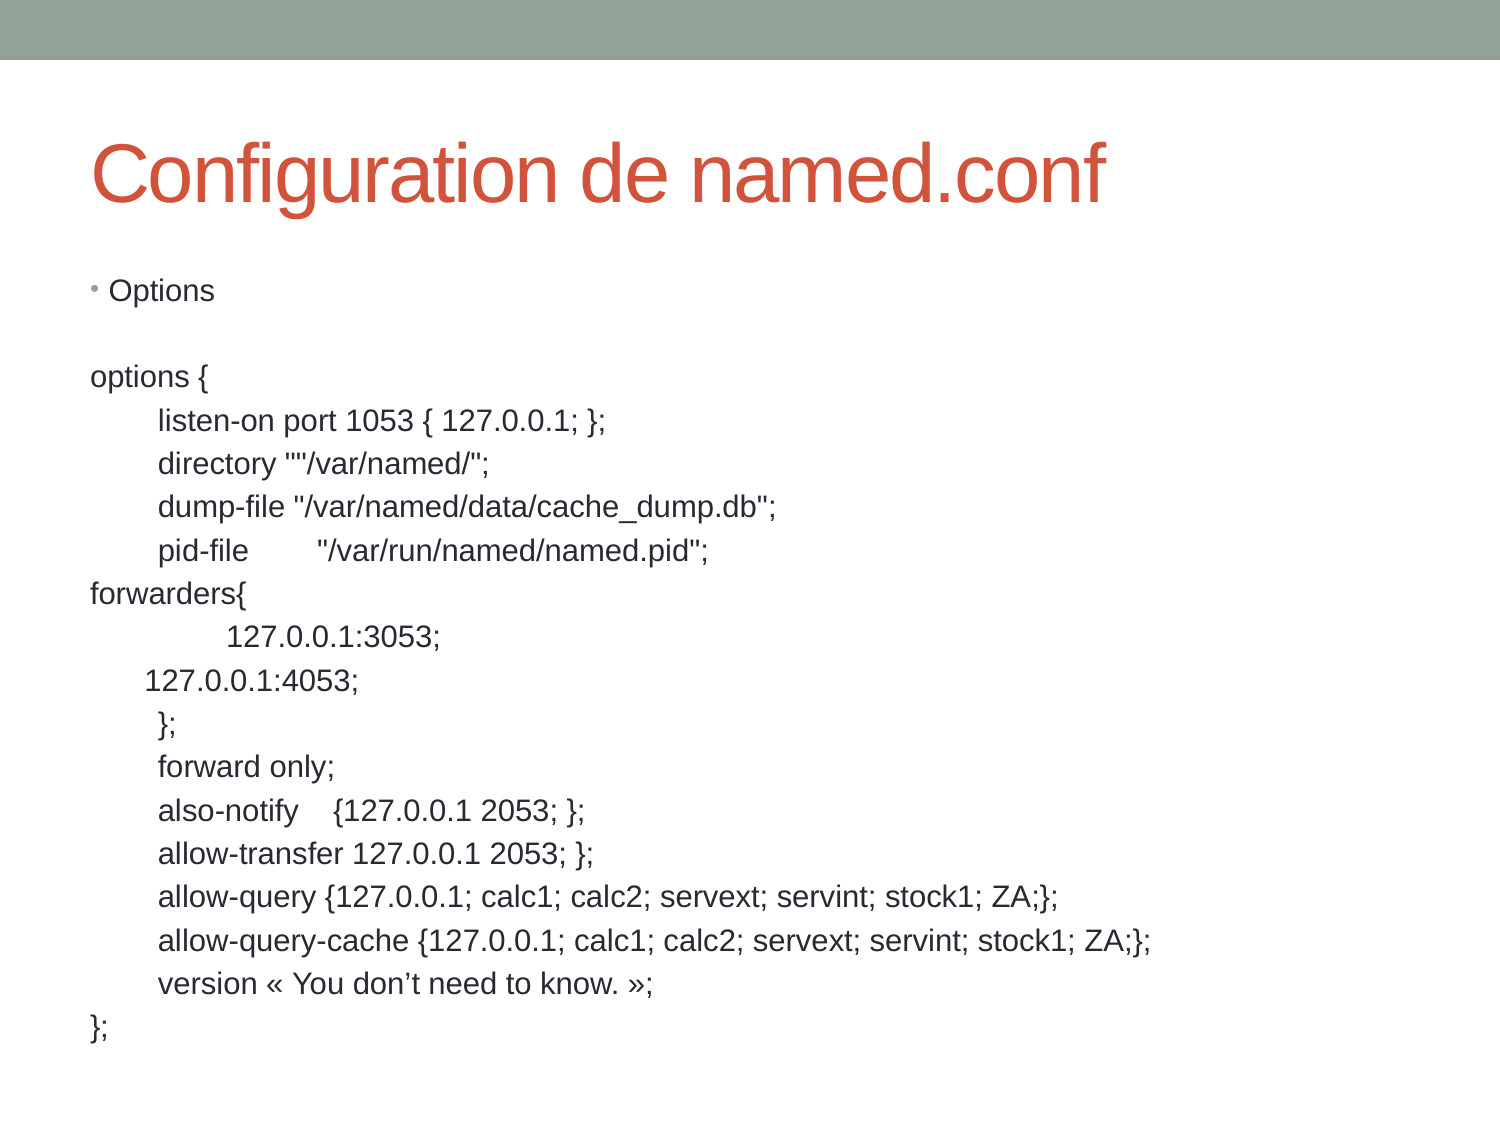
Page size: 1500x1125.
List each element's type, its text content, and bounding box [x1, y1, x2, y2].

list Options options { listen-on port 1053 { 127.0.0.1; }; directory ""/var/named/"; dump-file "/var/named/data/cache_dump.db"; pid-file "/var/run/named/named.pid"; forwarders{ 127.0.0.1:3053; 127.0.0.1:4053; }; forward only; also-notify {127.0.0.1 2053; }; allow-transfer 127.0.0.1 2053; }; allow-query {127.0.0.1; calc1; calc2; servext; servint; stock1; ZA;}; allow-query-cache {127.0.0.1; calc1; calc2; servext; servint; stock1; ZA;}; version « You don’t need to know. »; }; [75, 262, 1425, 1063]
title Configuration de named.conf [75, 87, 1425, 250]
